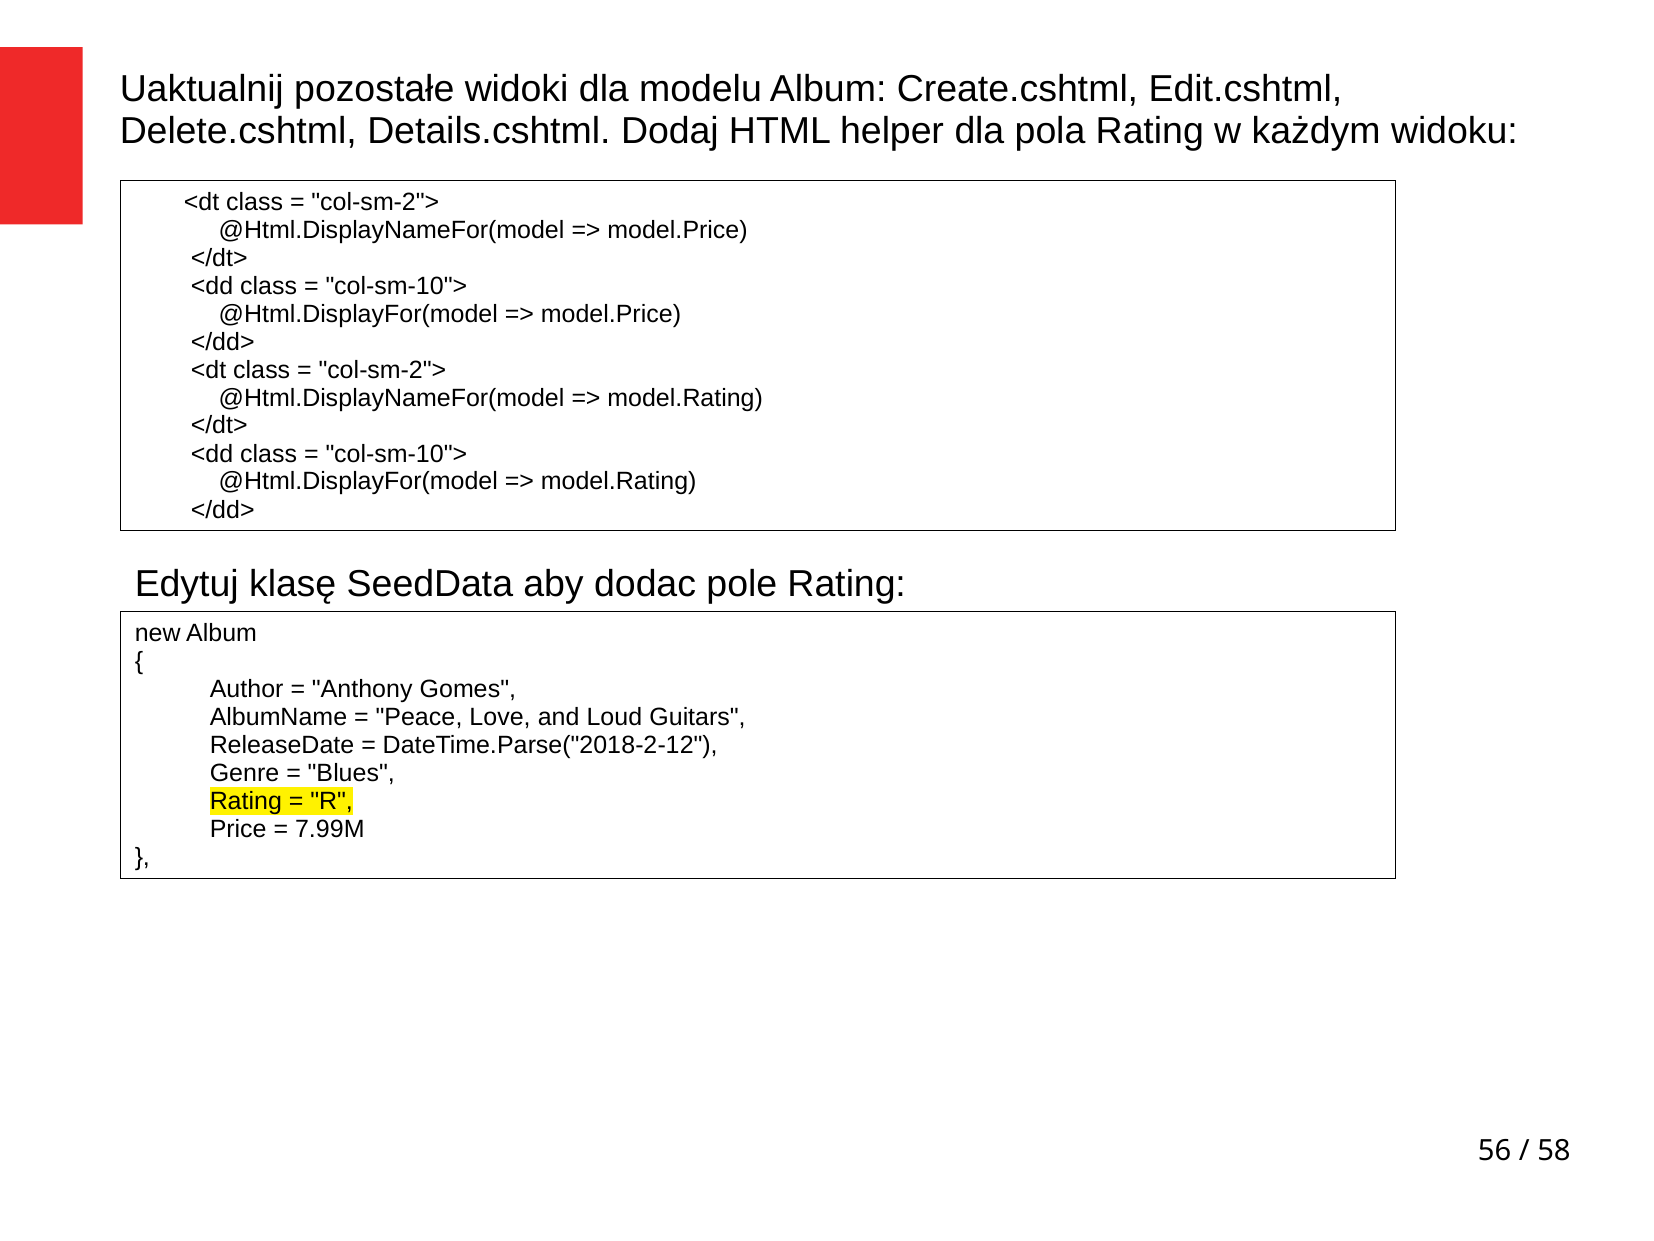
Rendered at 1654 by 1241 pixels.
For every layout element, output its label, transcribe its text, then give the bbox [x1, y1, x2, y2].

text_box Uaktualnij pozostałe widoki dla modelu Album: Create.cshtml, Edit.cshtml, Delete.cshtml, Details.cshtml. Dodaj HTML helper dla pola Rating w każdym widoku: [105, 60, 1576, 159]
text_box Edytuj klasę SeedData aby dodac pole Rating: [120, 555, 1471, 612]
text_box new Album { Author = "Anthony Gomes", AlbumName = "Peace, Love, and Loud Guitars", ReleaseDate = DateTime.Parse("2018-2-12"), Genre = "Blues", Rating = "R", Price = 7.99M }, [120, 611, 1396, 879]
text_box <dt class = "col-sm-2"> @Html.DisplayNameFor(model => model.Price) </dt> <dd class = "col-sm-10"> @Html.DisplayFor(model => model.Price) </dd> <dt class = "col-sm-2"> @Html.DisplayNameFor(model => model.Rating) </dt> <dd class = "col-sm-10"> @Html.DisplayFor(model => model.Rating) </dd> [120, 180, 1396, 531]
